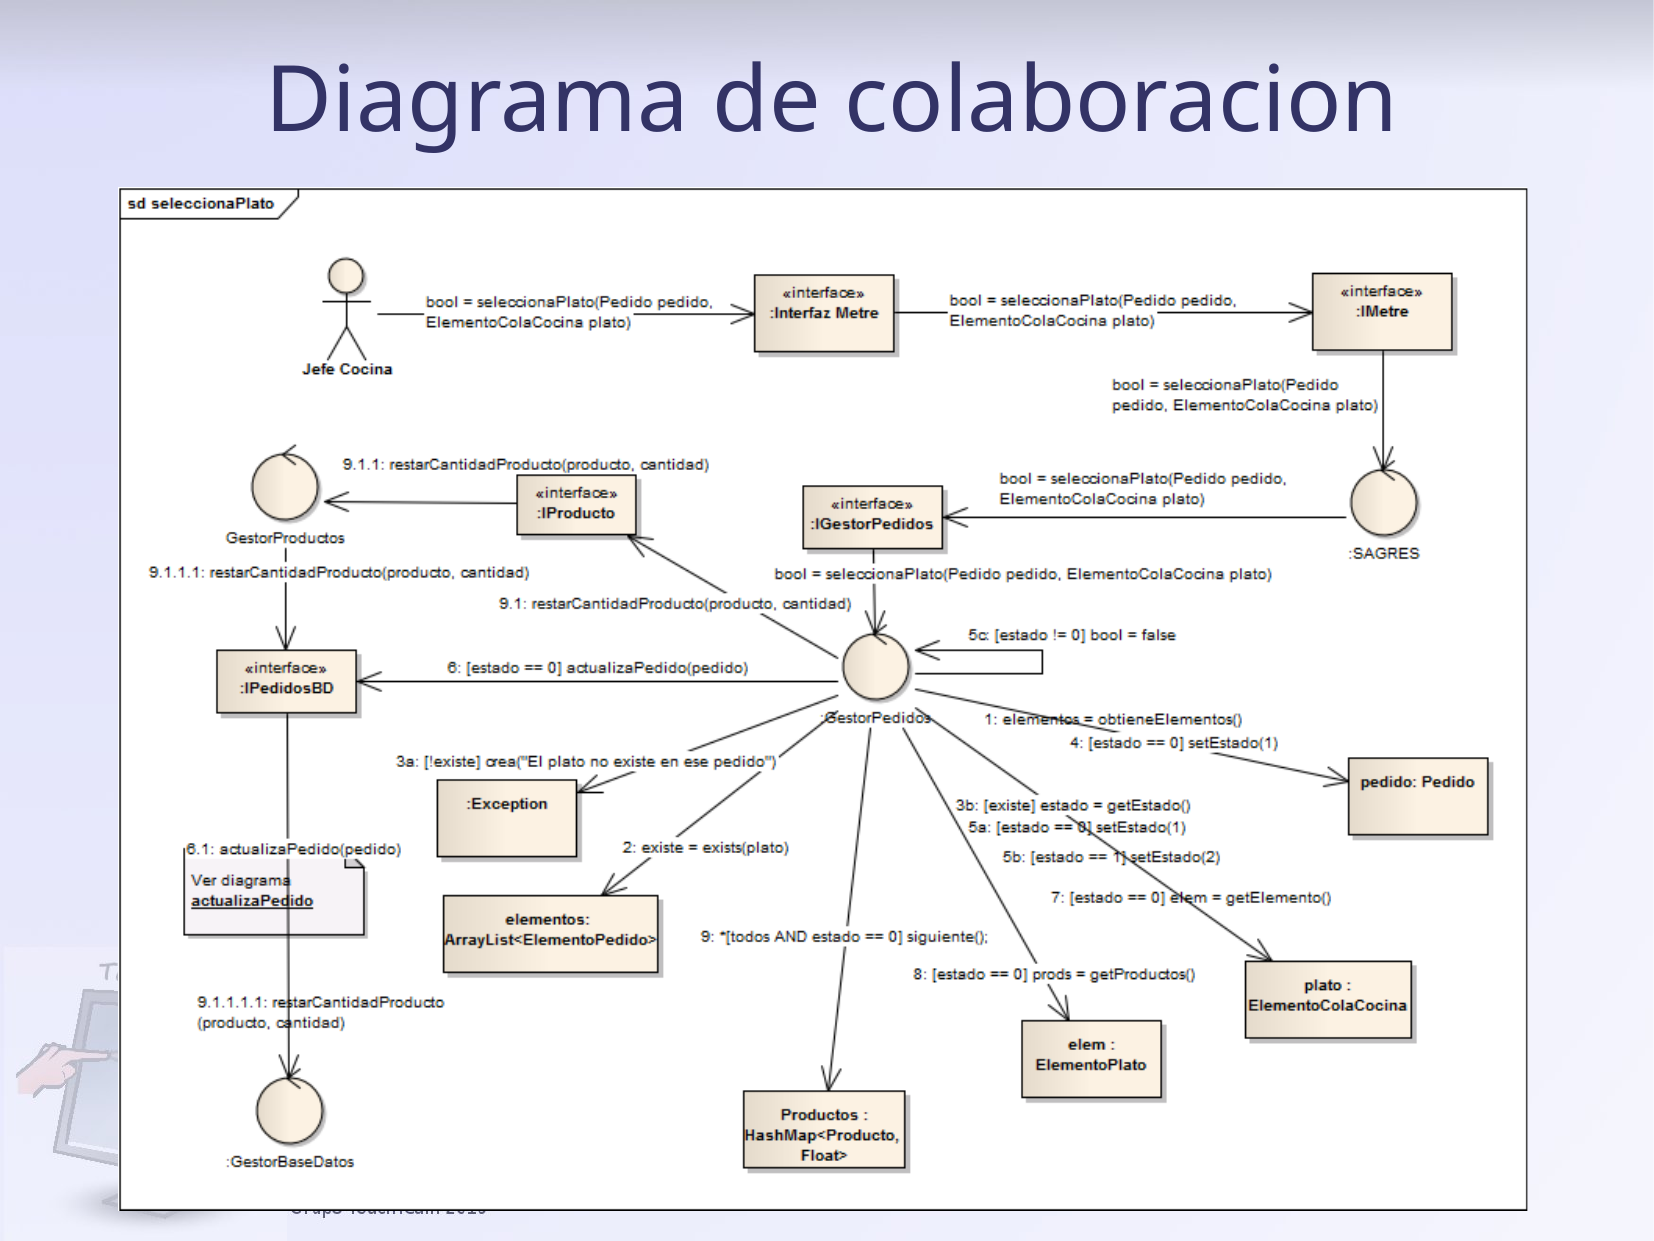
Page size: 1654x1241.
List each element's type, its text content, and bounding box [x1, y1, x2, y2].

picture [0, 0, 1654, 1241]
title Diagrama de colaboracion [88, 0, 1577, 193]
